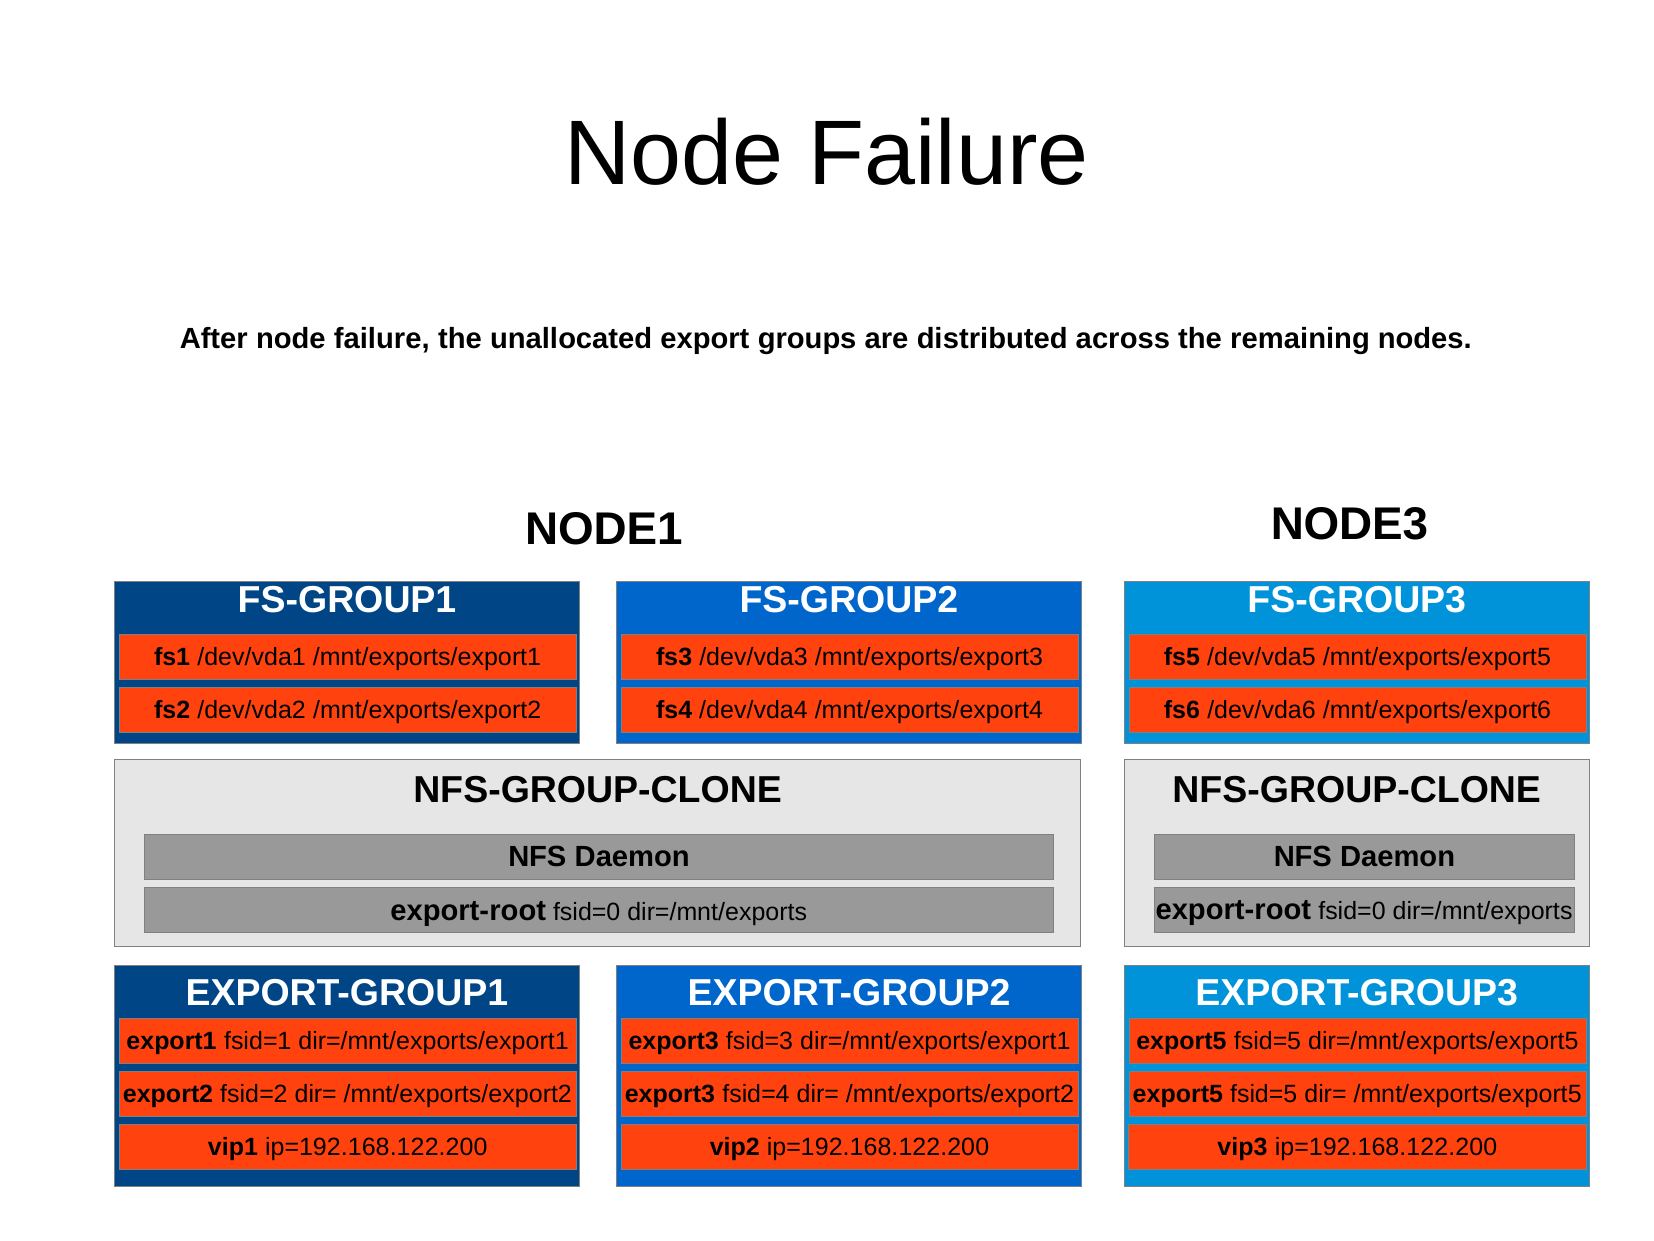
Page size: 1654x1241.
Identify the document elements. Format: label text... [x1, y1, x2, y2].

text_box export-root fsid=0 dir=/mnt/exports [1154, 887, 1575, 933]
text_box fs5 /dev/vda5 /mnt/exports/export5 [1129, 634, 1587, 680]
text_box export3 fsid=3 dir=/mnt/exports/export1 [621, 1018, 1079, 1064]
text_box export1 fsid=1 dir=/mnt/exports/export1 [119, 1018, 577, 1064]
title Node Failure [82, 49, 1571, 257]
text_box EXPORT-GROUP3 [1124, 965, 1590, 1187]
text_box FS-GROUP2 [616, 581, 1082, 744]
text_box fs6 /dev/vda6 /mnt/exports/export6 [1129, 687, 1587, 733]
text_box export3 fsid=4 dir= /mnt/exports/export2 [621, 1071, 1079, 1117]
text_box fs1 /dev/vda1 /mnt/exports/export1 [119, 634, 577, 680]
text_box EXPORT-GROUP2 [616, 965, 1082, 1187]
text_box NODE3 [1256, 490, 1452, 574]
text_box fs3 /dev/vda3 /mnt/exports/export3 [621, 634, 1079, 680]
text_box vip2 ip=192.168.122.200 [621, 1124, 1079, 1170]
text_box NFS-GROUP-CLONE [1124, 759, 1590, 947]
text_box EXPORT-GROUP1 [114, 965, 580, 1187]
text_box NFS Daemon [1154, 834, 1575, 880]
text_box fs2 /dev/vda2 /mnt/exports/export2 [119, 687, 577, 733]
text_box export2 fsid=2 dir= /mnt/exports/export2 [119, 1071, 577, 1117]
text_box FS-GROUP3 [1124, 581, 1590, 744]
text_box NFS-GROUP-CLONE [114, 759, 1081, 947]
text_box vip3 ip=192.168.122.200 [1128, 1124, 1587, 1170]
text_box export5 fsid=5 dir=/mnt/exports/export5 [1129, 1018, 1587, 1064]
text_box FS-GROUP1 [114, 581, 580, 744]
text_box NFS Daemon [144, 834, 1054, 880]
text_box export-root fsid=0 dir=/mnt/exports [144, 887, 1054, 933]
text_box vip1 ip=192.168.122.200 [119, 1124, 577, 1170]
text_box NODE1 [510, 495, 706, 578]
text_box export5 fsid=5 dir= /mnt/exports/export5 [1129, 1071, 1587, 1117]
text_box After node failure, the unallocated export groups are distributed across the remaining nodes. [165, 315, 1561, 429]
text_box fs4 /dev/vda4 /mnt/exports/export4 [621, 687, 1079, 733]
